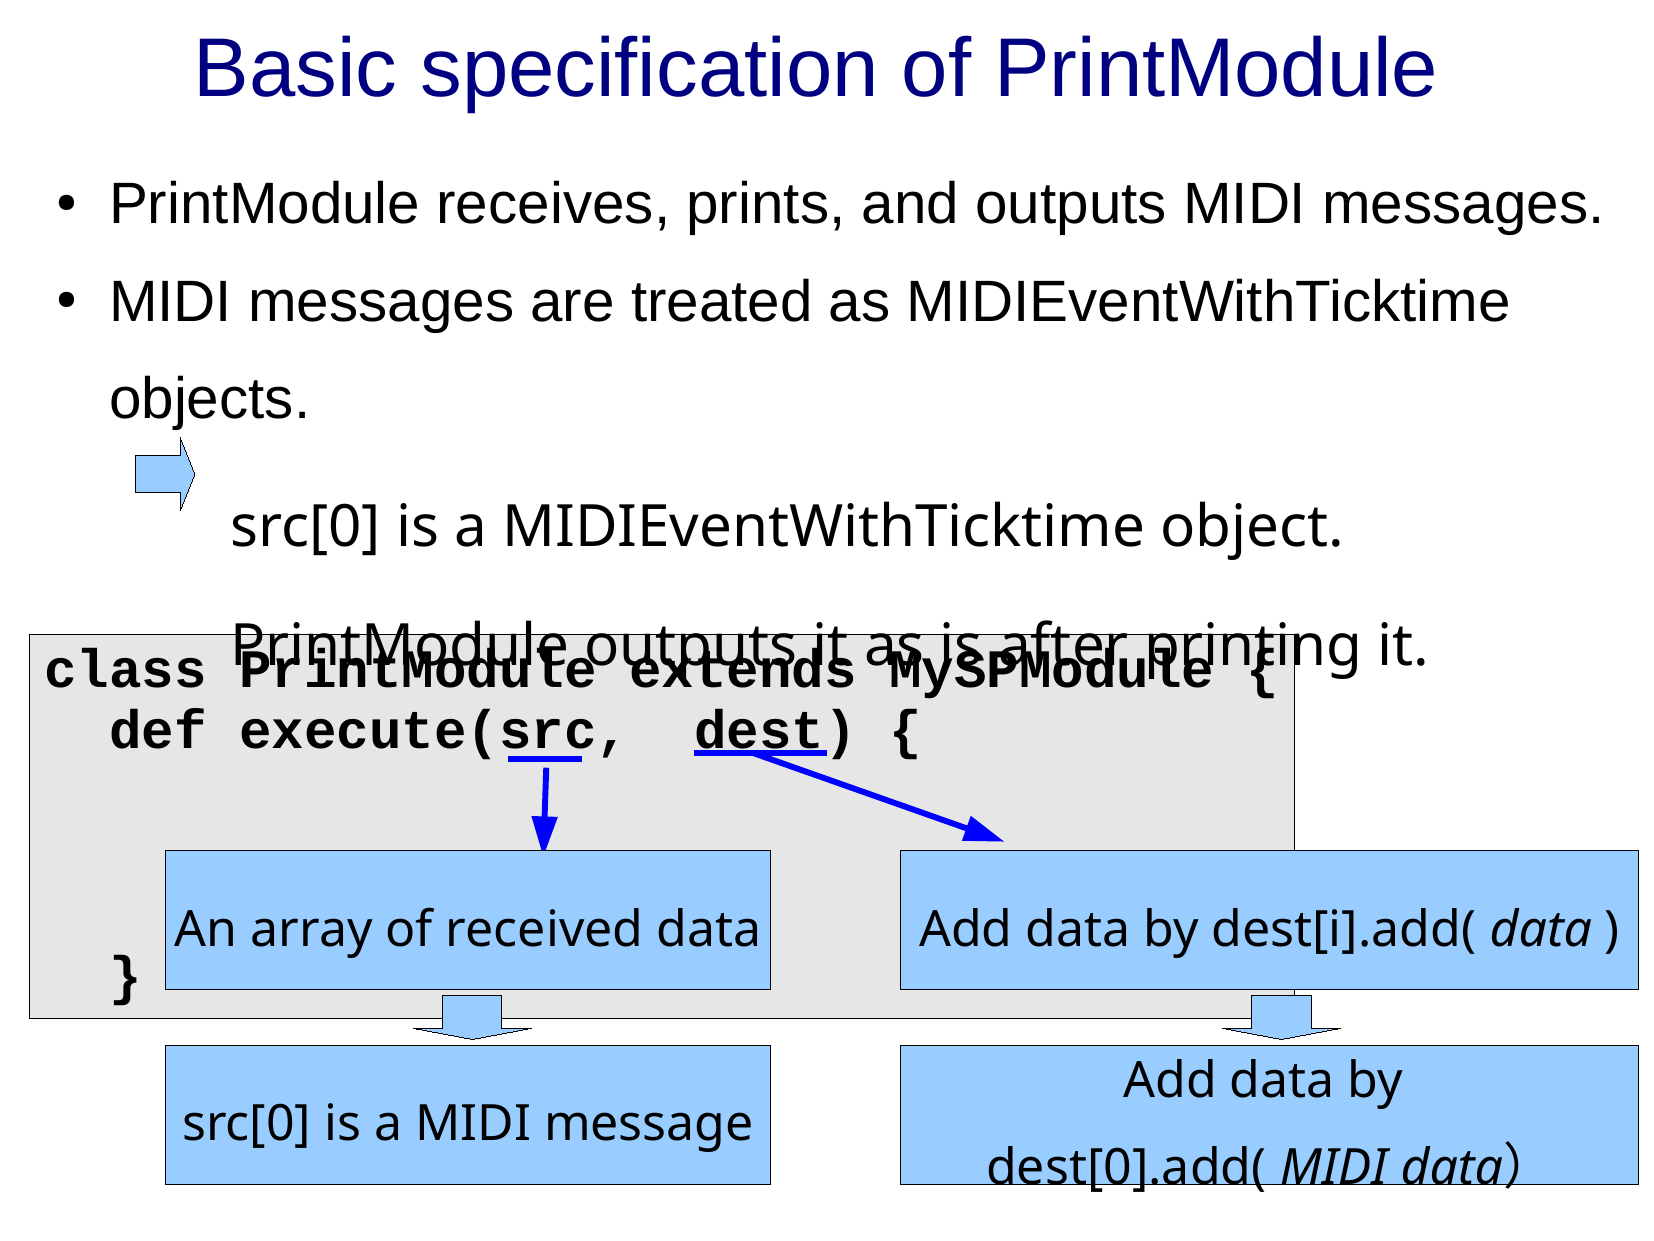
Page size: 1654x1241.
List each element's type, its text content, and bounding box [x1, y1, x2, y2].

text_box class PrintModule extends MySPModule { def execute(src, dest) { } [29, 634, 1295, 1009]
text_box [135, 437, 195, 511]
text_box src[0] is a MIDIEventWithTicktime object. PrintModule outputs it as is after printing it. [215, 437, 1429, 609]
text_box [1222, 995, 1341, 1040]
text_box [413, 995, 532, 1040]
text_box An array of received data [165, 850, 771, 990]
title Basic specification of PrintModule [23, 17, 1610, 119]
text_box src[0] is a MIDI message [165, 1045, 771, 1185]
text_box Add data by dest[i].add( data ) [900, 850, 1639, 990]
list PrintModule receives, prints, and outputs MIDI messages. MIDI messages are treated as MIDIEventWithTicktime objects. [38, 138, 1624, 515]
text_box Add data by dest[0].add( MIDI data） [900, 1045, 1639, 1185]
